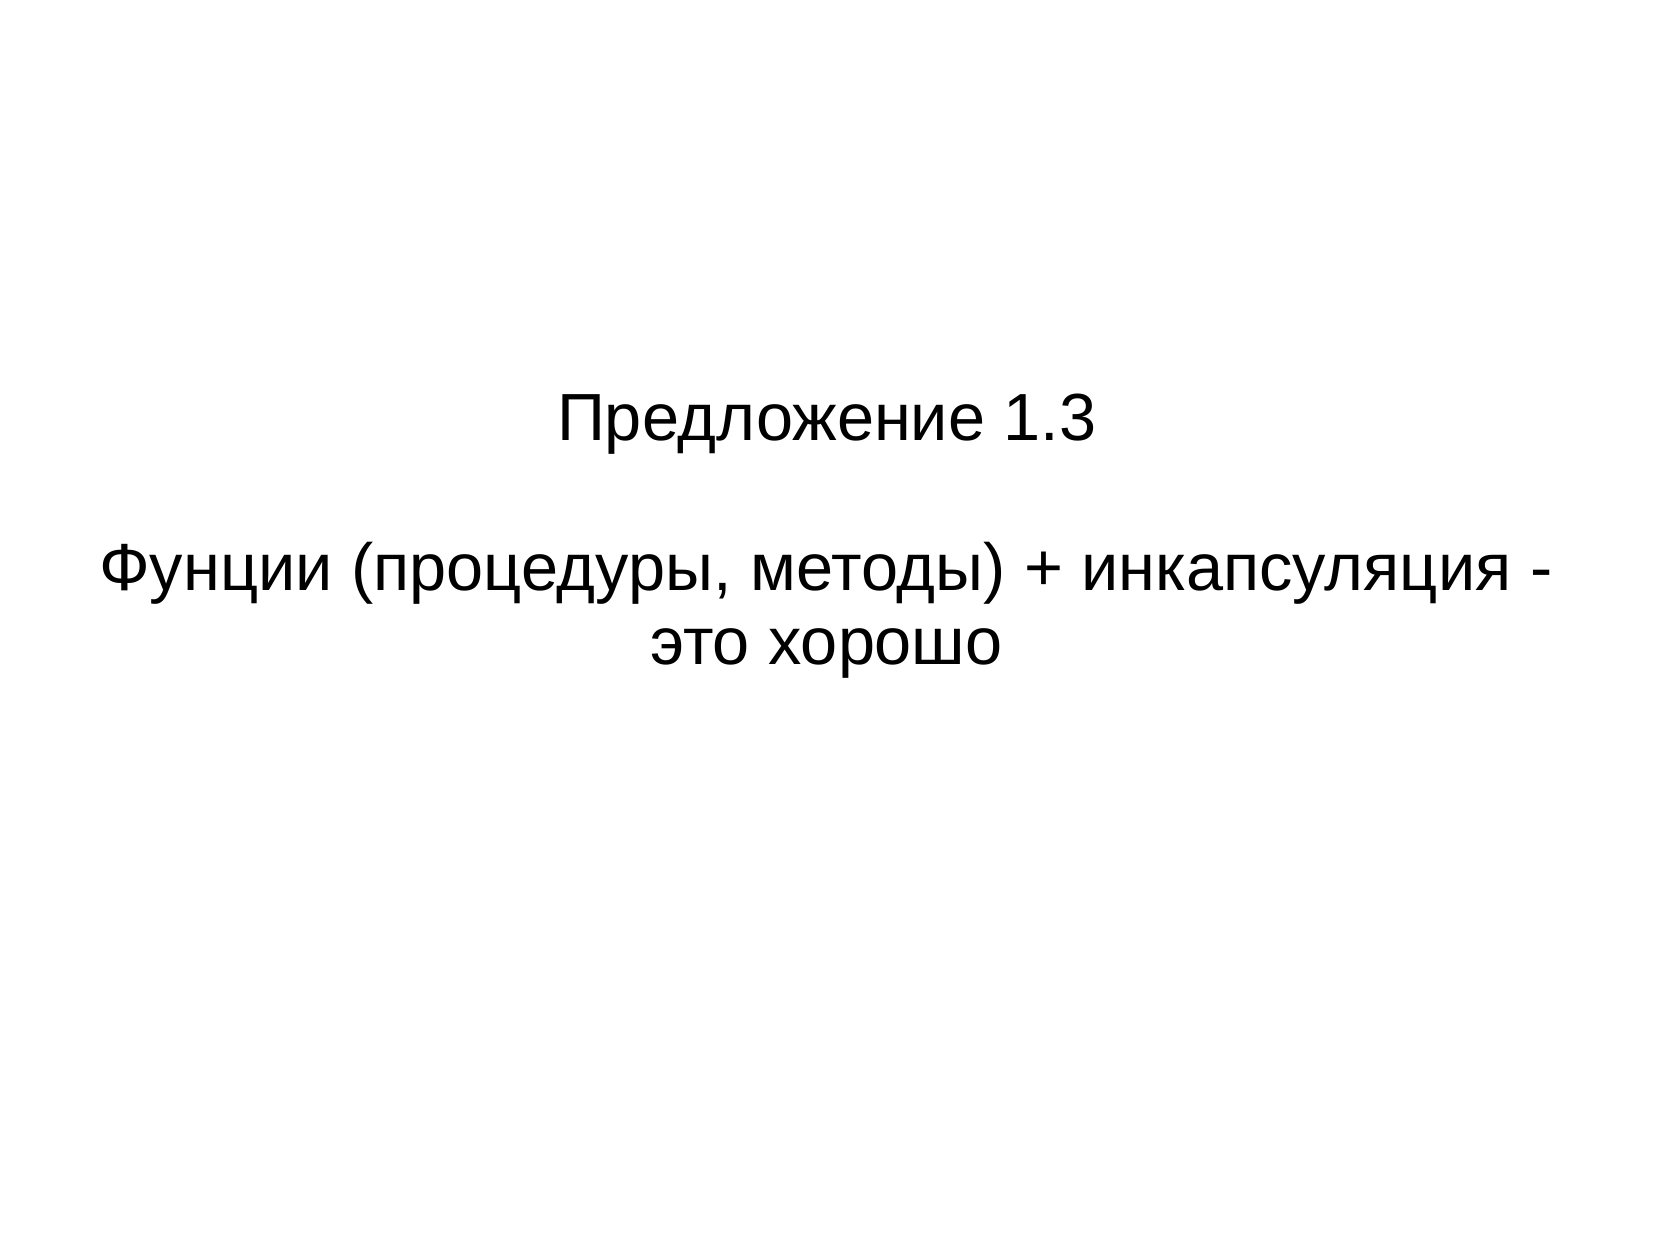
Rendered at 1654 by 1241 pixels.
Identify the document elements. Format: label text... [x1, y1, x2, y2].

subtitle Предложение 1.3 Фунции (процедуры, методы) + инкапсуляция - это хорошо [82, 49, 1571, 1010]
